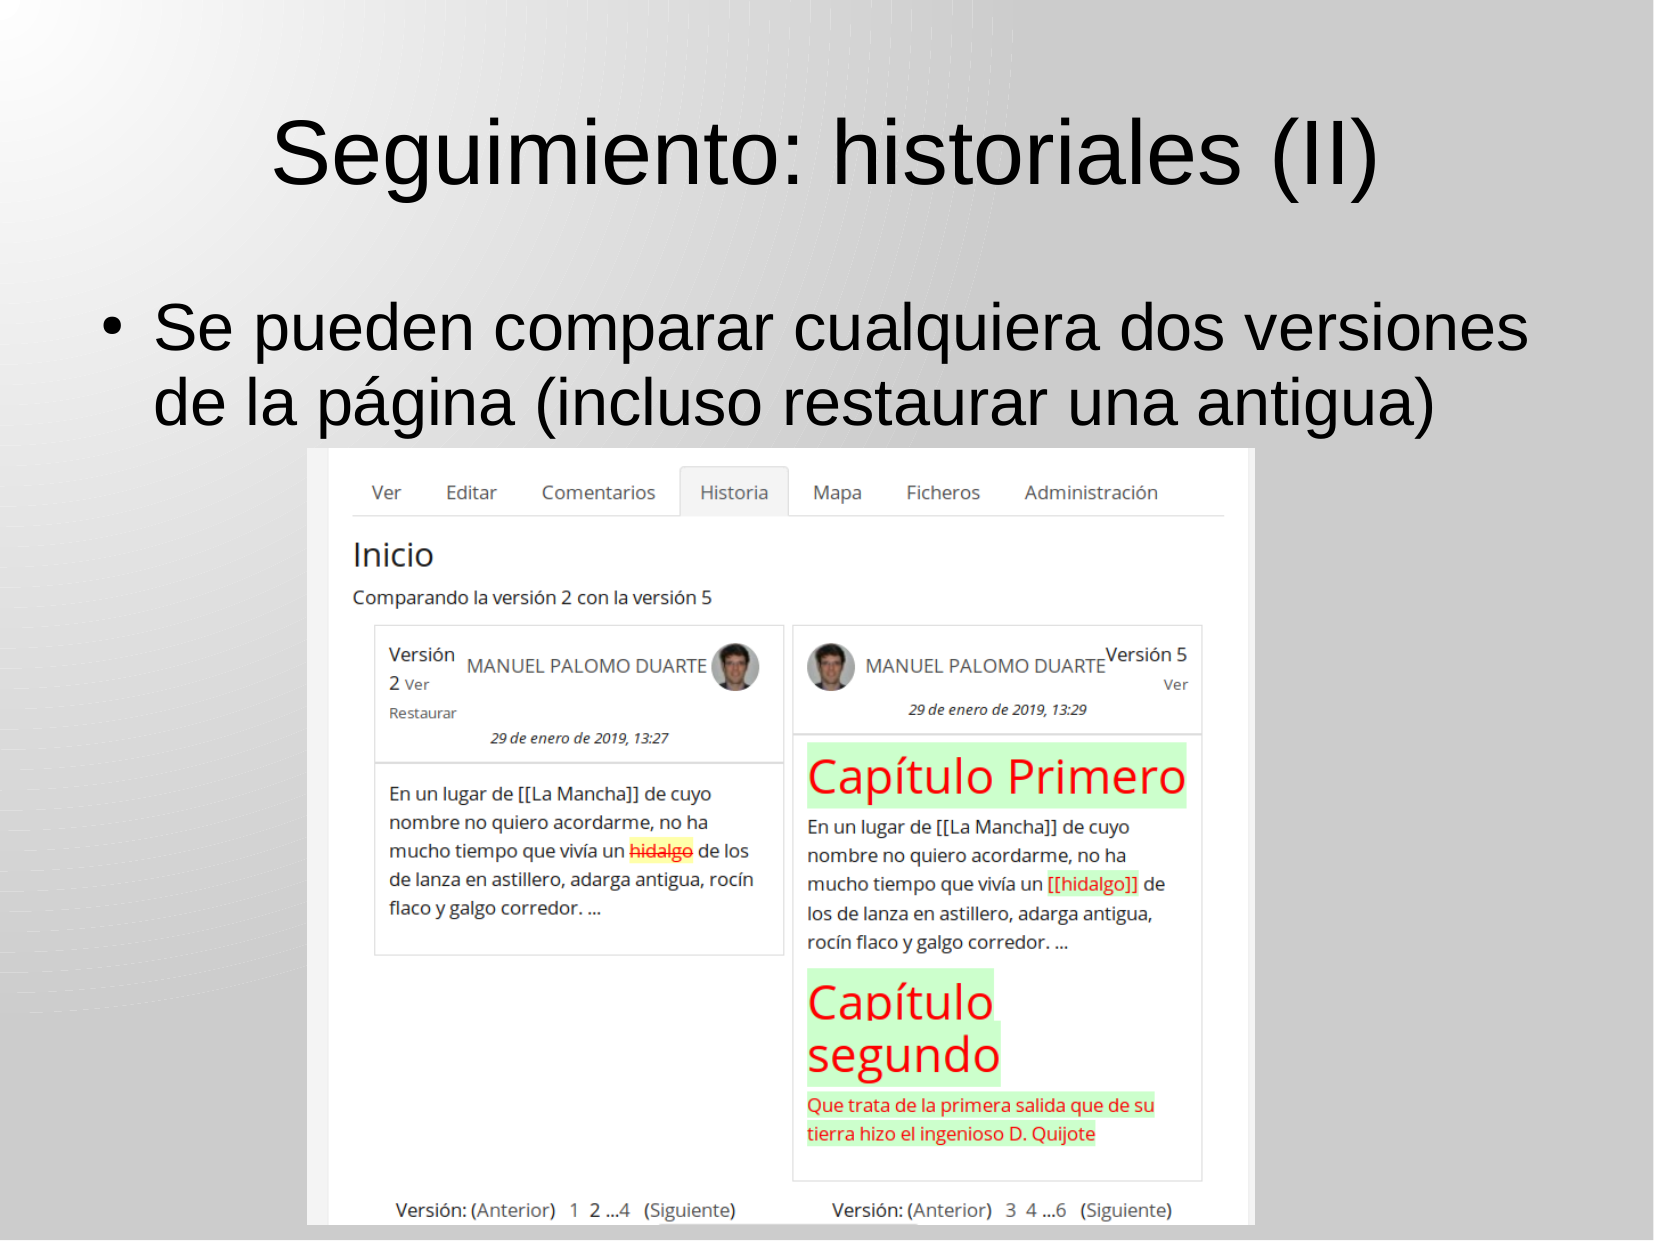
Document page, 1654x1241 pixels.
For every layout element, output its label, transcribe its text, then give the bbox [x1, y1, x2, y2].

picture [307, 448, 1255, 1225]
list Se pueden comparar cualquiera dos versiones de la página (incluso restaurar una antigua) [82, 290, 1538, 1109]
title Seguimiento: historiales (II) [82, 49, 1571, 257]
